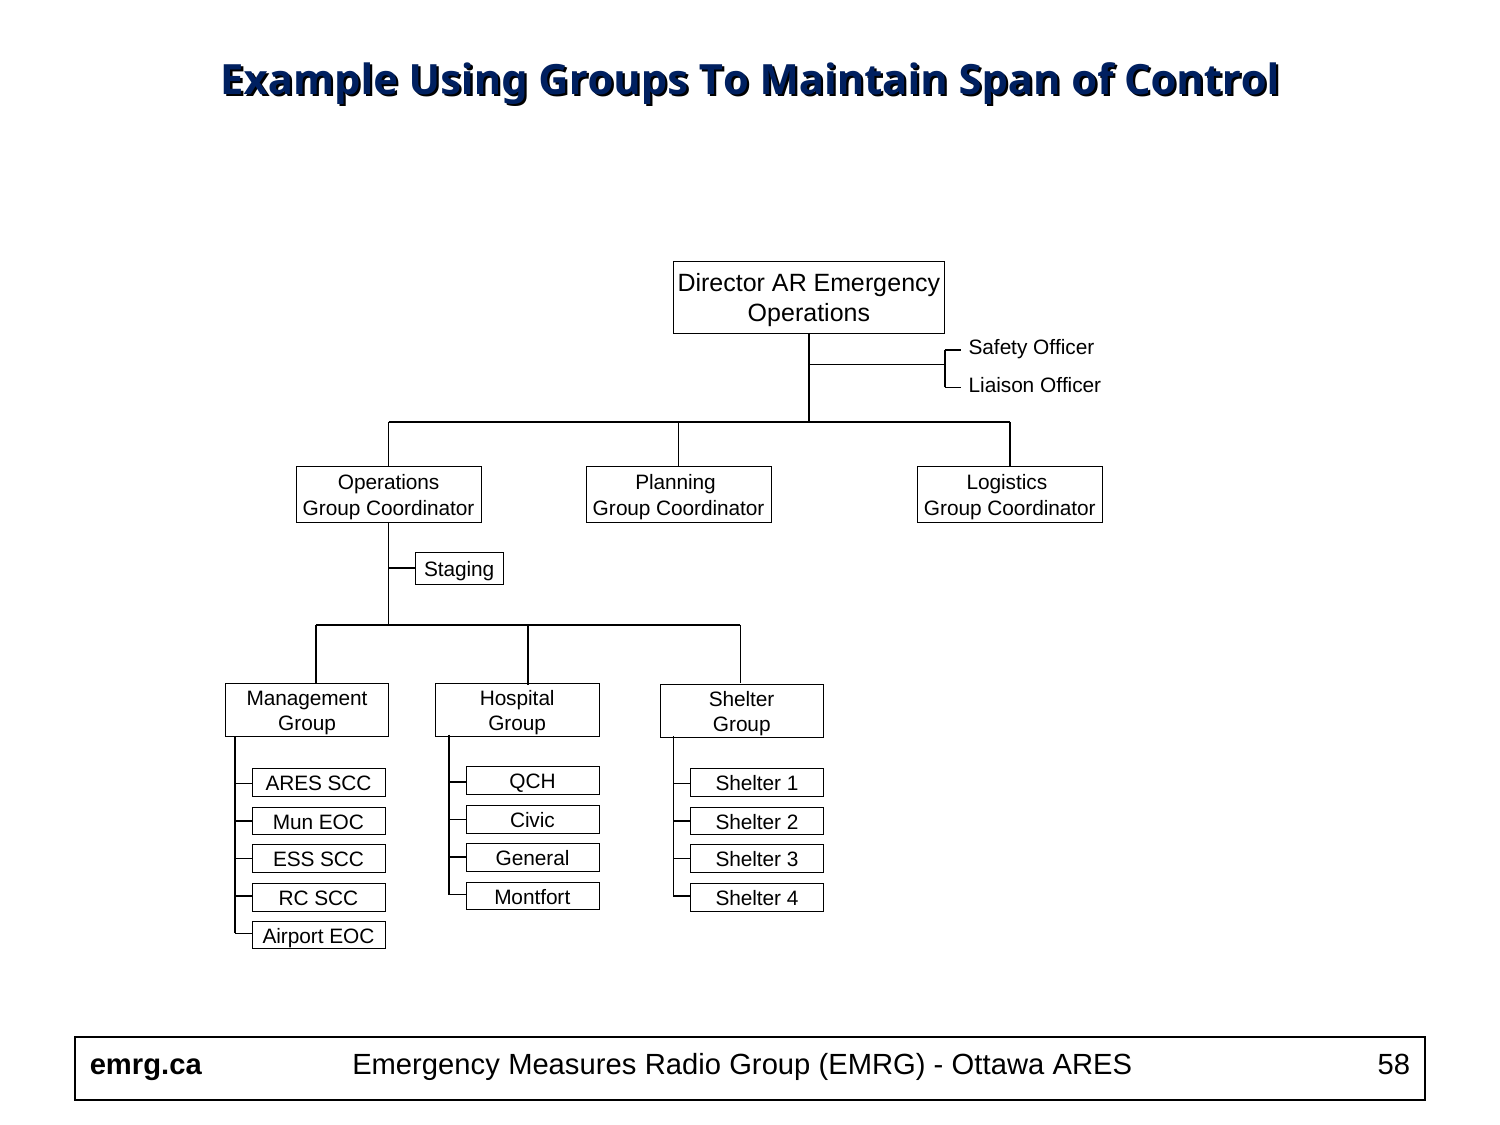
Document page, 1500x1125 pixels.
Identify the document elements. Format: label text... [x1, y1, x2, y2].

text_box QCH [466, 766, 599, 795]
text_box Shelter 2 [690, 806, 824, 835]
text_box Shelter 1 [690, 767, 824, 796]
text_box ESS SCC [252, 844, 385, 873]
text_box Staging [415, 552, 503, 584]
text_box Shelter 3 [690, 844, 824, 873]
text_box Airport EOC [252, 920, 385, 949]
text_box Shelter Group [660, 684, 824, 738]
text_box <number> [1246, 1037, 1426, 1103]
text_box Director AR Emergency Operations [673, 260, 945, 333]
text_box General [466, 842, 599, 871]
text_box Shelter 4 [690, 883, 824, 912]
text_box Operations Group Coordinator [296, 466, 482, 522]
text_box ARES SCC [252, 767, 385, 796]
text_box Example Using Groups To Maintain Span of Control [75, 45, 1426, 233]
text_box Emergency Measures Radio Group (EMRG) - Ottawa ARES [247, 1037, 1238, 1103]
text_box Hospital Group [435, 683, 599, 737]
text_box Logistics Group Coordinator [917, 466, 1103, 522]
text_box Mun EOC [252, 806, 385, 835]
text_box Safety Officer Liaison Officer [953, 326, 1117, 405]
text_box RC SCC [252, 883, 385, 912]
text_box Management Group [225, 683, 389, 737]
text_box Montfort [466, 881, 599, 910]
text_box Planning Group Coordinator [585, 466, 772, 522]
text_box Civic [466, 805, 599, 834]
